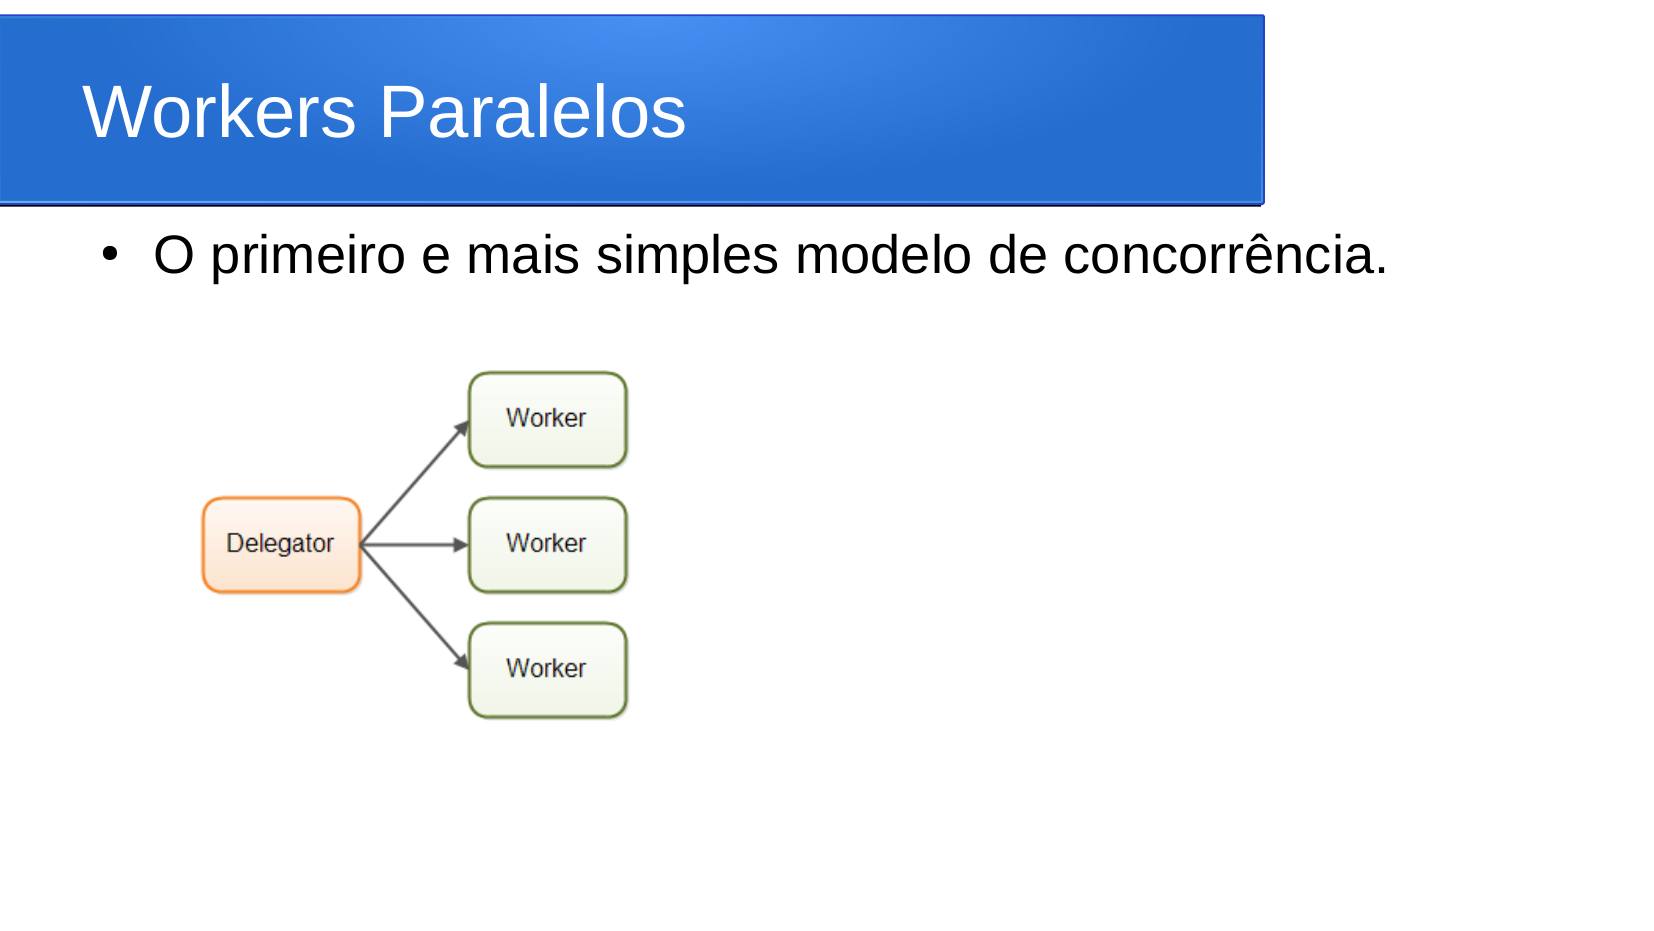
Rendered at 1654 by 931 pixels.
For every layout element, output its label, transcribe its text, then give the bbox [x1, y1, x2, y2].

title Workers Paralelos [82, 35, 1235, 189]
list O primeiro e mais simples modelo de concorrência. [82, 224, 1571, 764]
picture [162, 330, 674, 765]
